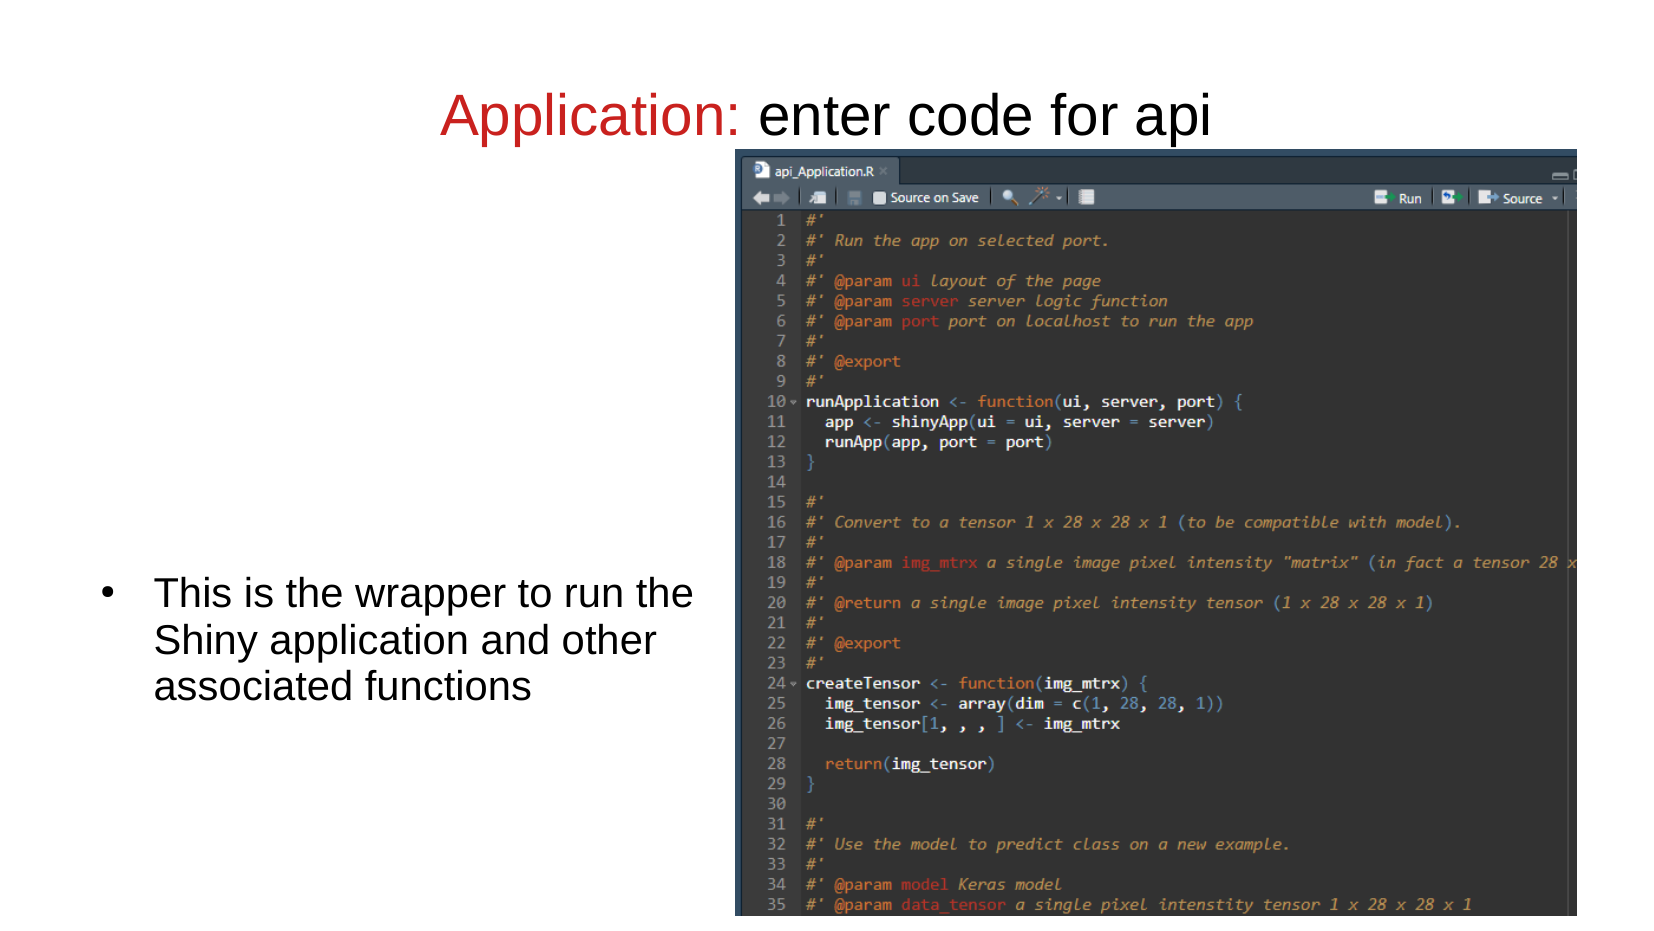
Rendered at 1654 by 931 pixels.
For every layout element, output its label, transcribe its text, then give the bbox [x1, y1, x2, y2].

list This is the wrapper to run the Shiny application and other associated functions [82, 570, 735, 758]
title Application: enter code for api [82, 37, 1571, 193]
picture [735, 149, 1577, 916]
